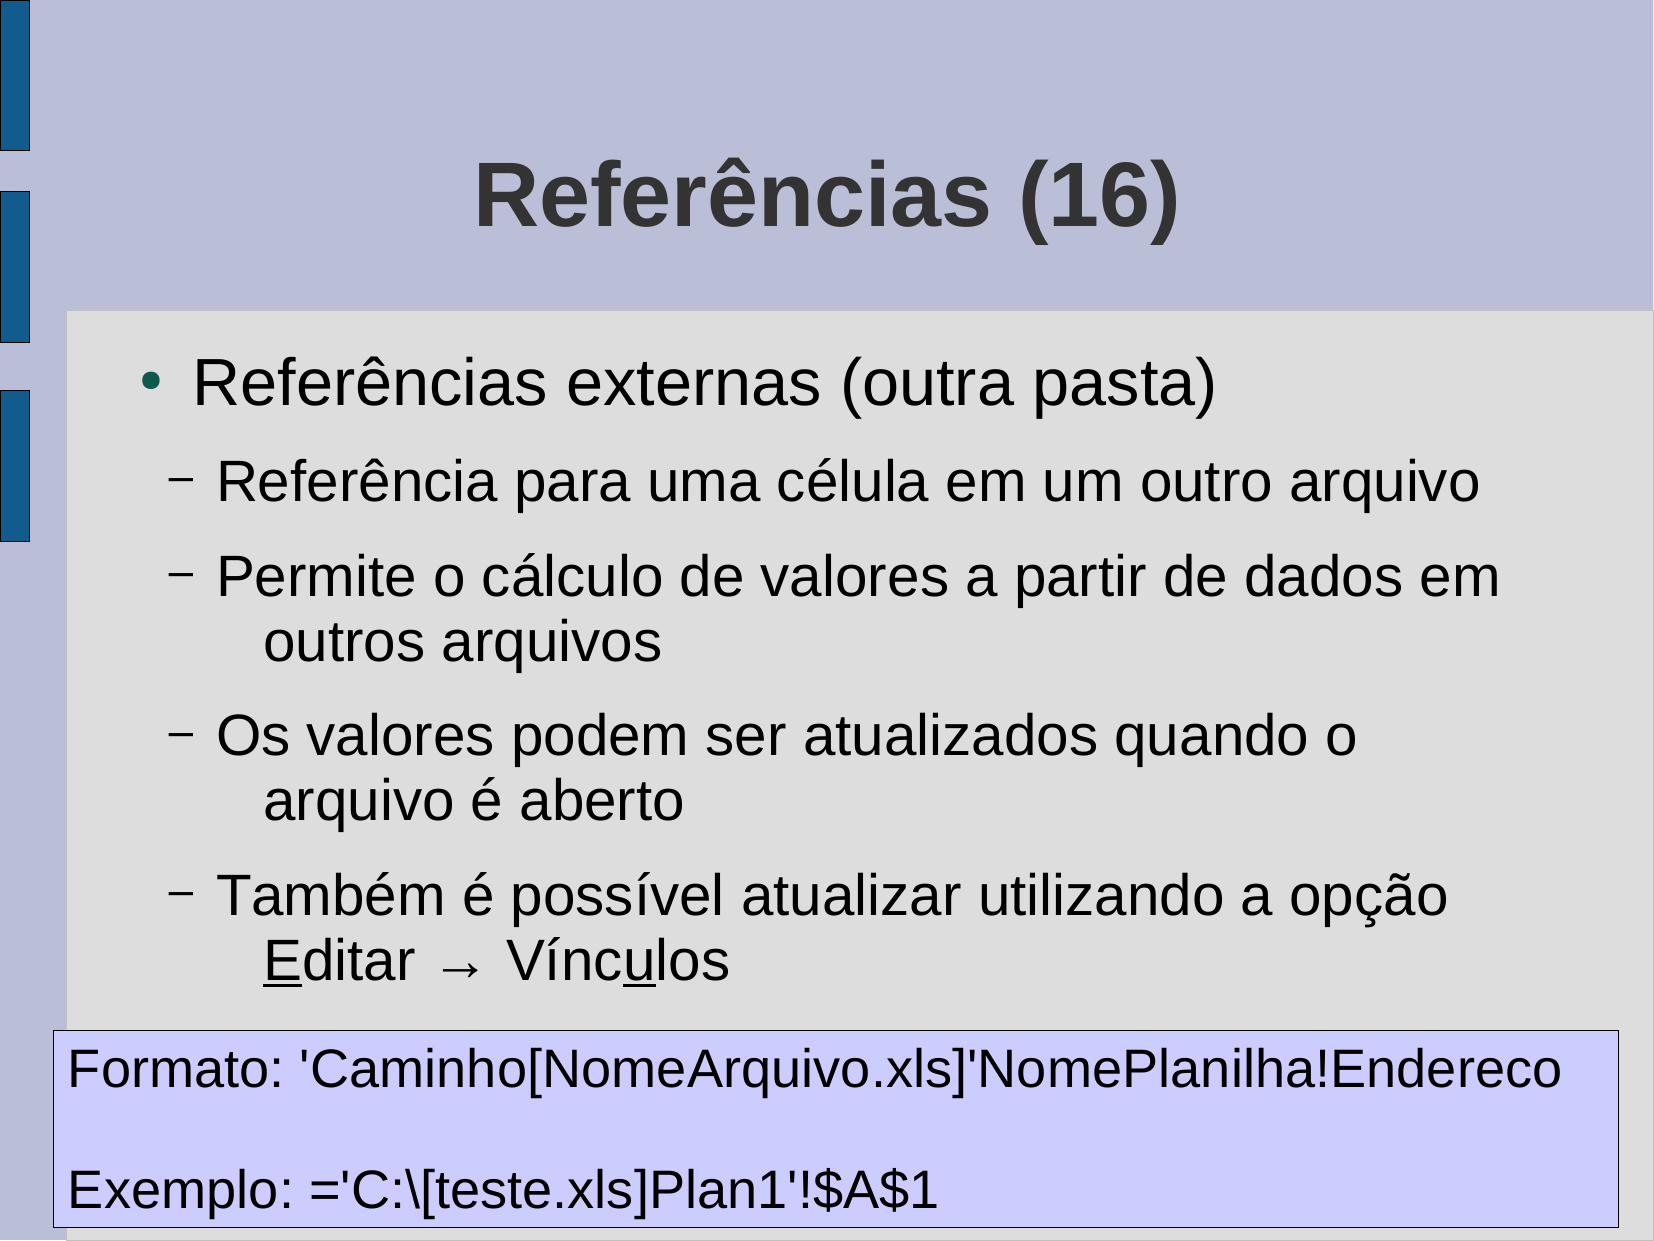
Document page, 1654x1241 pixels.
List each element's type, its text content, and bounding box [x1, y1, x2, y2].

text_box Formato: 'Caminho[NomeArquivo.xls]'NomePlanilha!Endereco Exemplo: ='C:\[teste.xls]Plan1'!$A$1 [53, 1030, 1619, 1228]
list Referências externas (outra pasta) Referência para uma célula em um outro arquivo Permite o cálculo de valores a partir de dados em outros arquivos Os valores podem ser atualizados quando o arquivo é aberto Também é possível atualizar utilizando a opção Editar → Vínculos [121, 344, 1534, 1030]
title Referências (16) [121, 98, 1534, 291]
